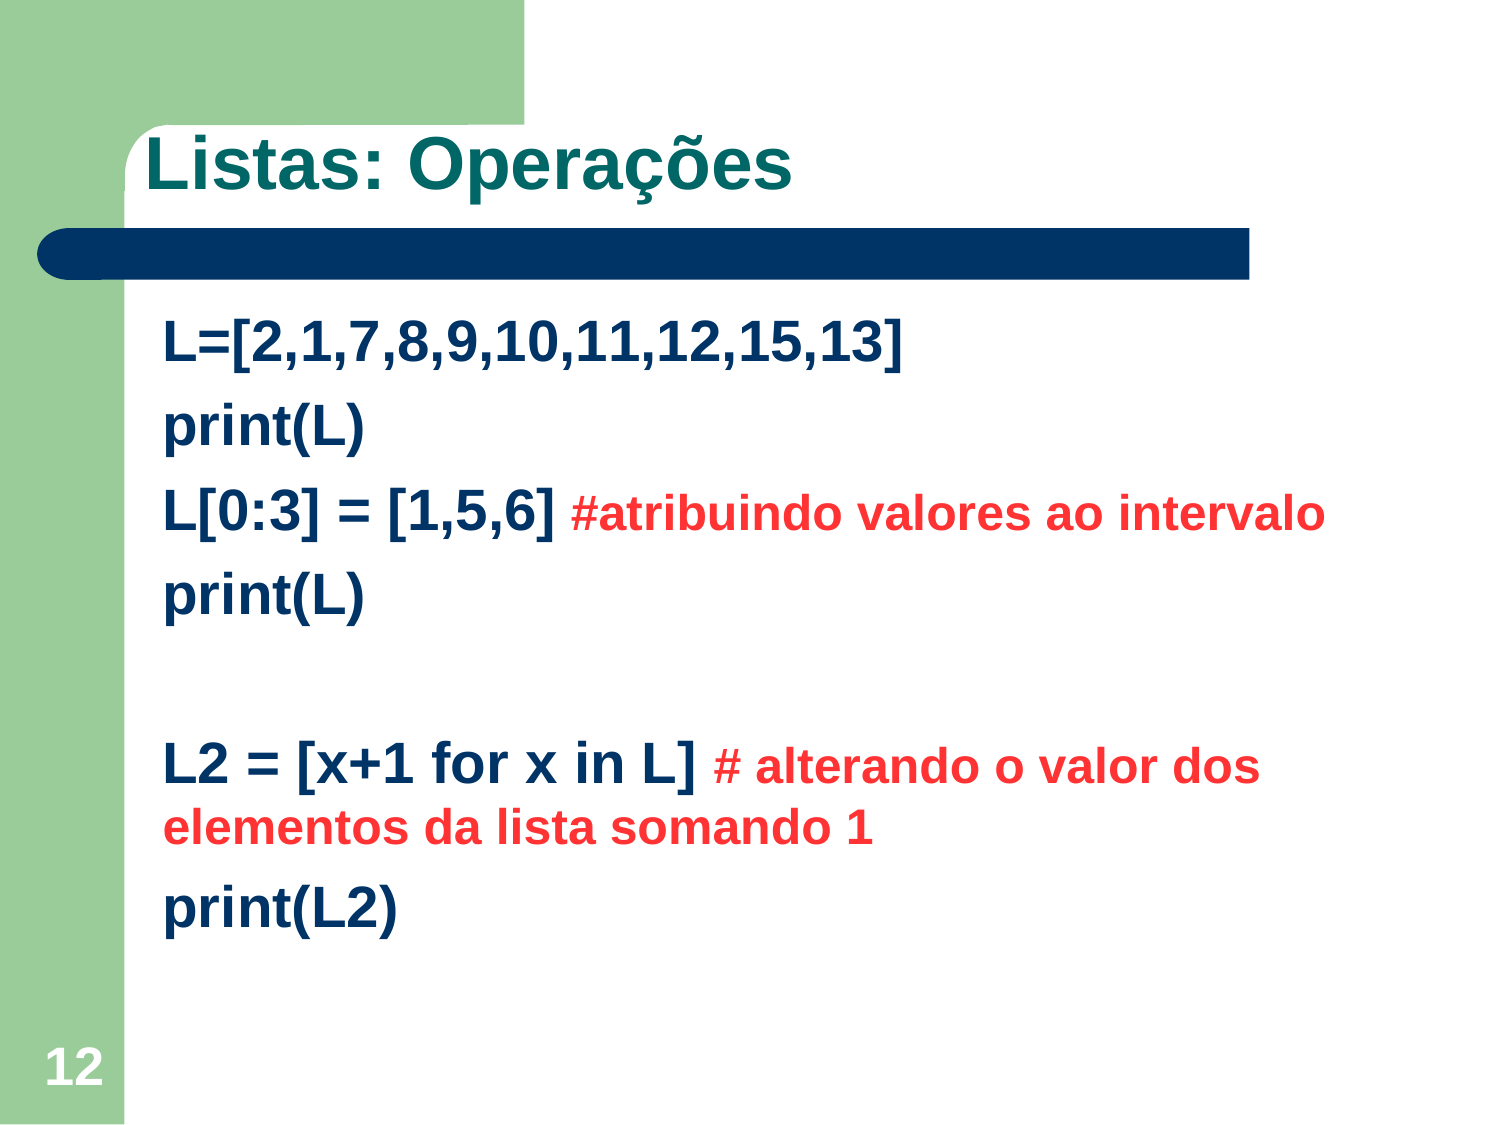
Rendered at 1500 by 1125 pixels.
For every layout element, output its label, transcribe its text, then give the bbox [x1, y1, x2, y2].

list L=[2,1,7,8,9,10,11,12,15,13] print(L) L[0:3] = [1,5,6] #atribuindo valores ao intervalo print(L) L2 = [x+1 for x in L] # alterando o valor dos elementos da lista somando 1 print(L2) [147, 295, 1453, 994]
title Listas: Operações [129, 49, 1500, 214]
text_box <número> [12, 1023, 138, 1105]
